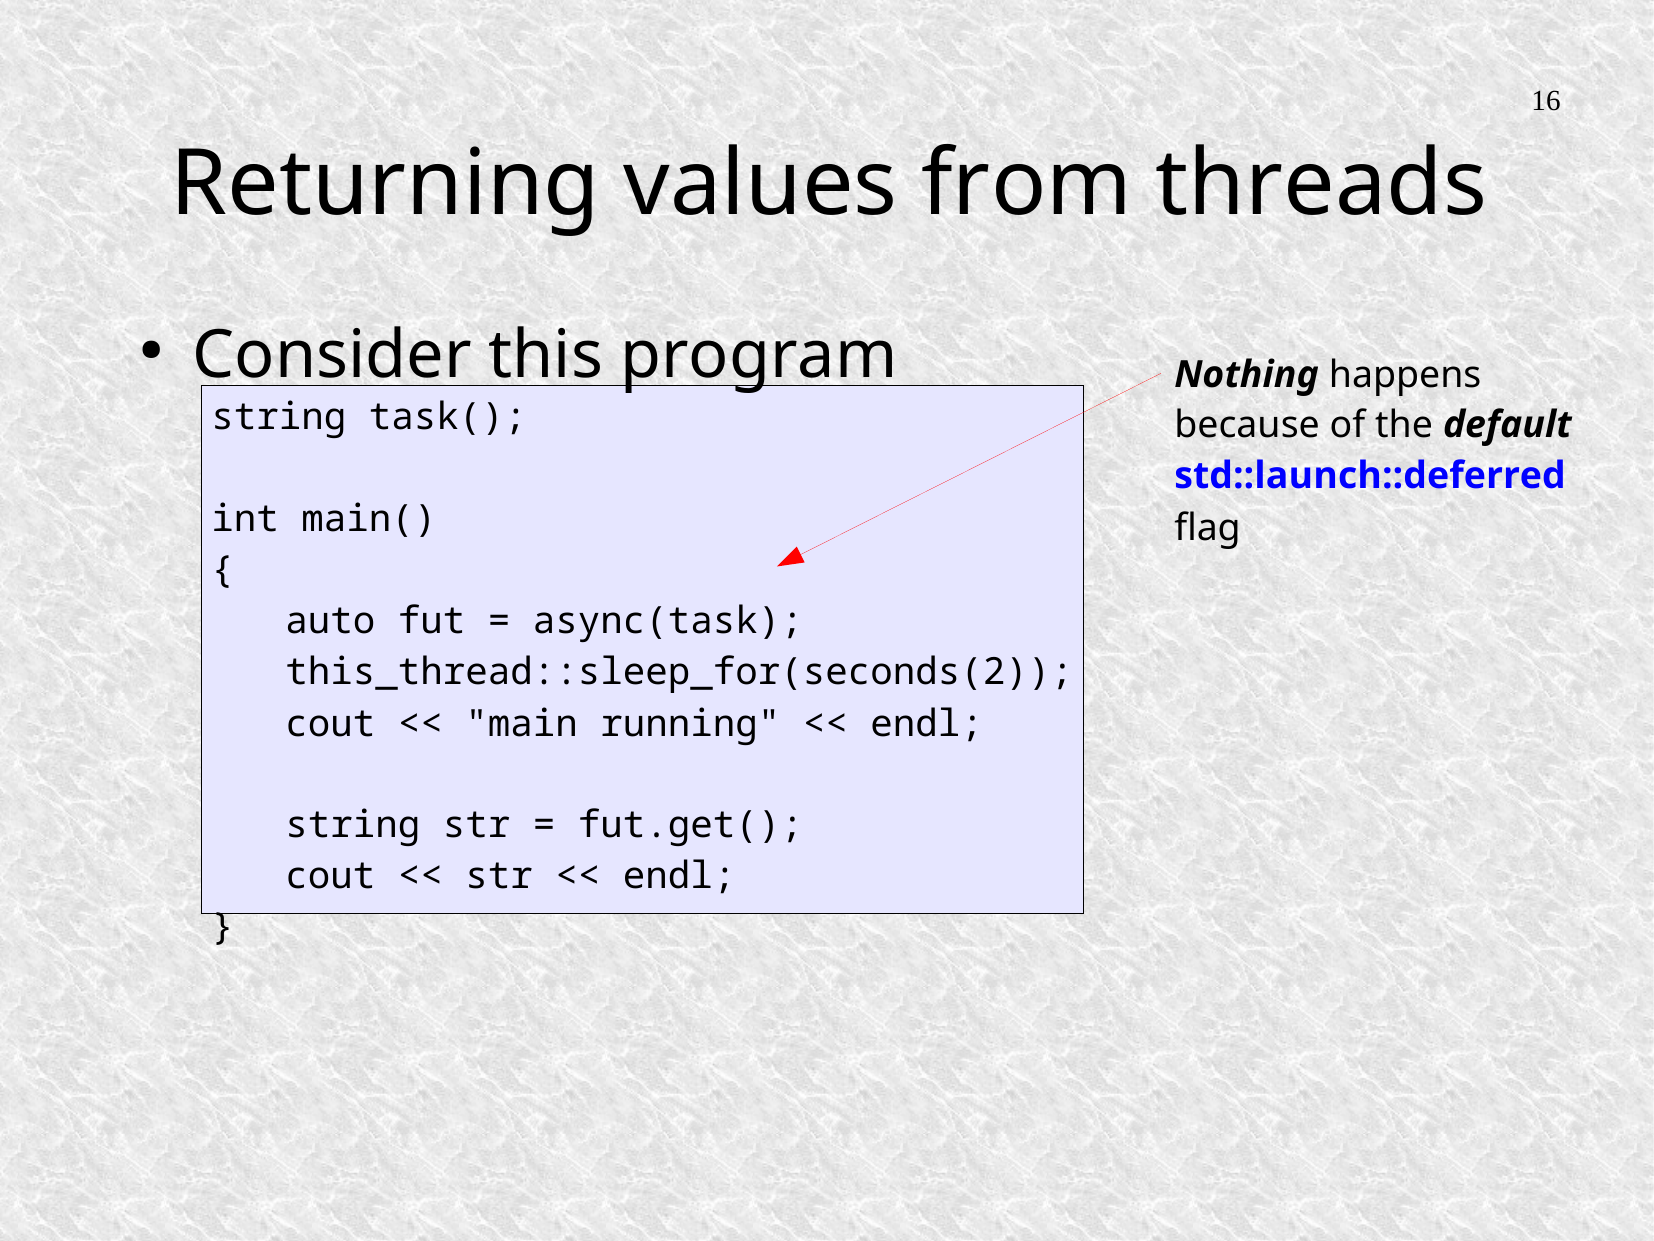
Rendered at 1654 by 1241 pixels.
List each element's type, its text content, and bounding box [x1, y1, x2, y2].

text_box string task(); int main() { auto fut = async(task); this_thread::sleep_for(seconds(2)); cout << "main running" << endl; string str = fut.get(); cout << str << endl; } [211, 389, 1208, 975]
text_box Nothing happens because of the default std::launch::deferred flag [1174, 347, 1626, 529]
picture [0, 0, 1654, 1241]
list Consider this program [121, 305, 1534, 1131]
title Returning values from threads [123, 73, 1536, 284]
